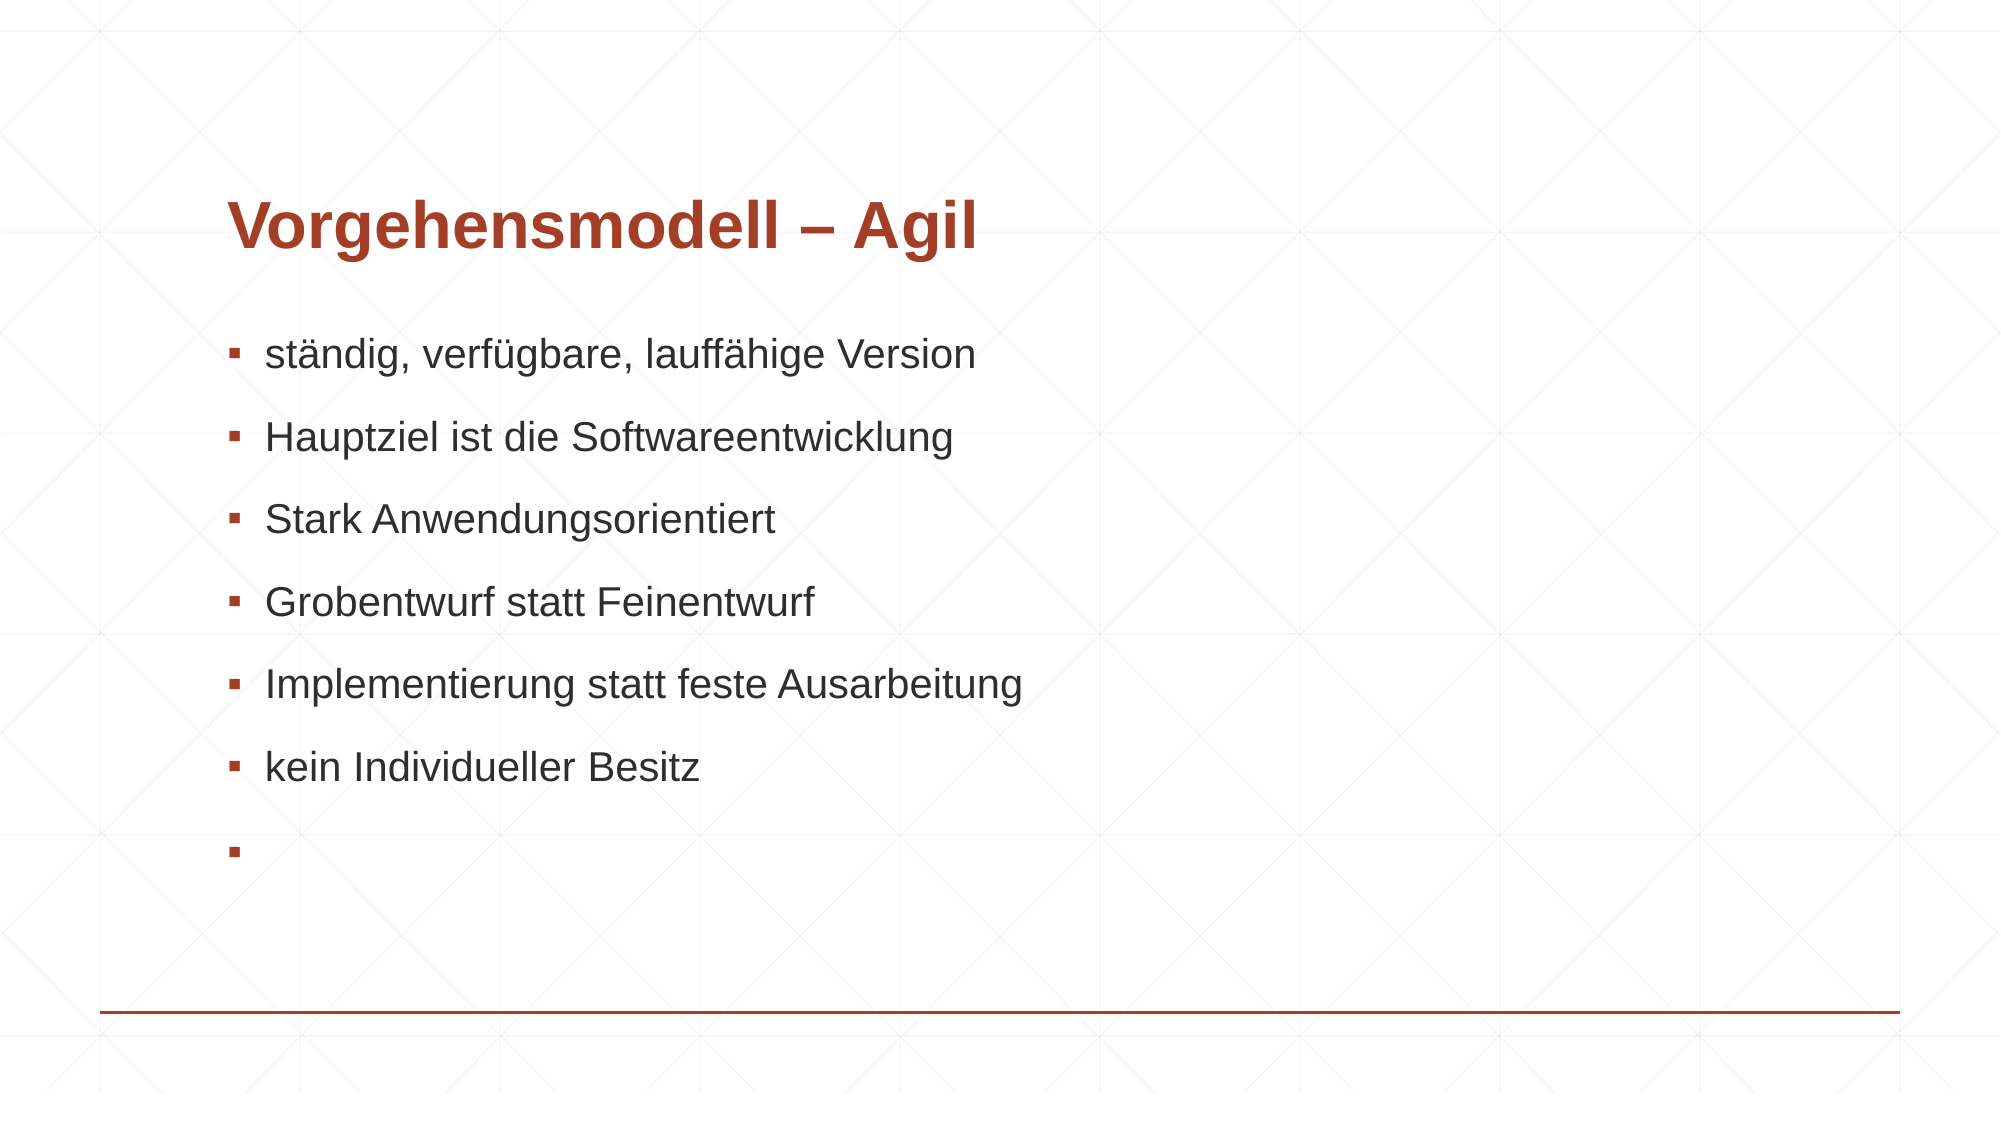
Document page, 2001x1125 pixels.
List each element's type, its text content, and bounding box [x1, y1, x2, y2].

title Vorgehensmodell – Agil [212, 82, 1788, 271]
list ständig, verfügbare, lauffähige Version Hauptziel ist die Softwareentwicklung Stark Anwendungsorientiert Grobentwurf statt Feinentwurf Implementierung statt feste Ausarbeitung kein Individueller Besitz [212, 324, 1788, 950]
